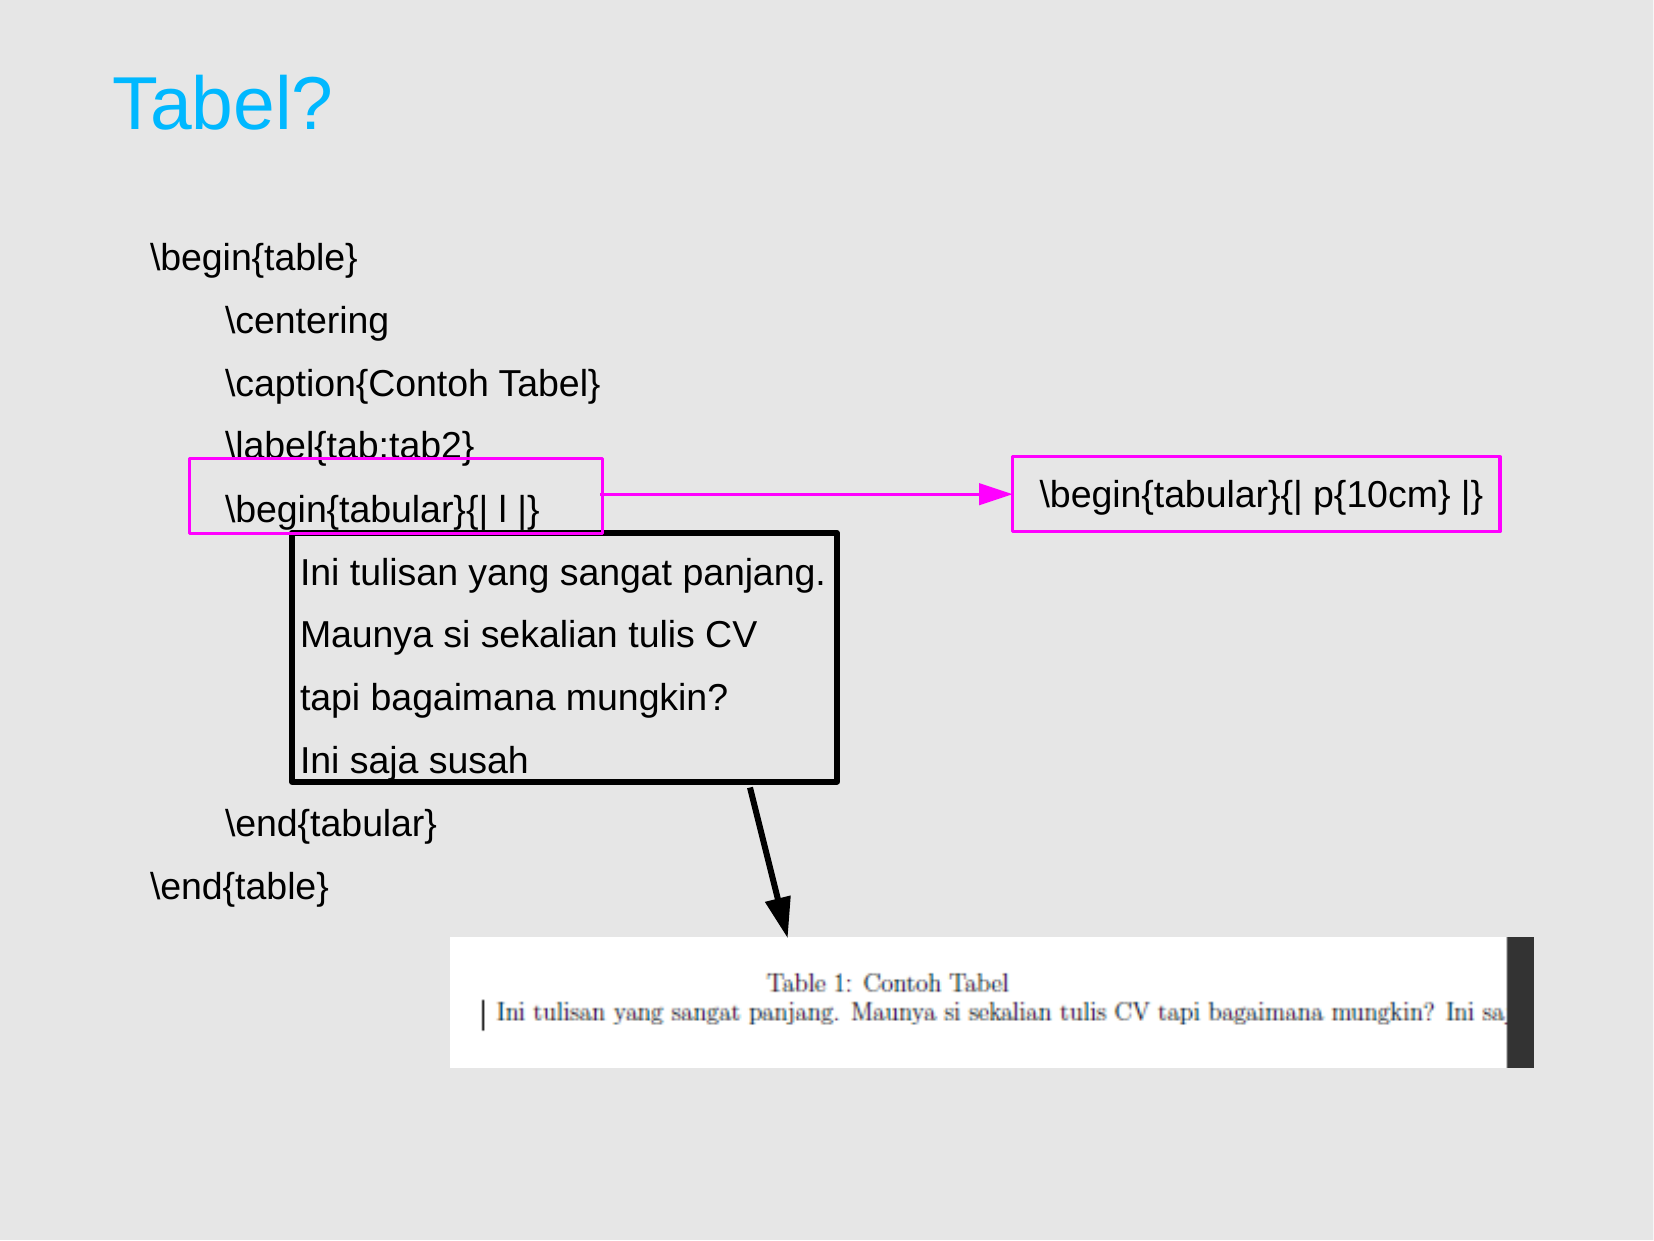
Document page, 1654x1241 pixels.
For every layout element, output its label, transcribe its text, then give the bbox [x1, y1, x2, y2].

text_box \begin{tabular}{| p{10cm} |} [1012, 456, 1501, 532]
title Tabel? [112, 56, 1571, 151]
subtitle \begin{table} \centering \caption{Contoh Tabel} \label{tab:tab2} \begin{tabular}{| l |} Ini tulisan yang sangat panjang. Maunya si sekalian tulis CV tapi bagaimana mungkin? Ini saja susah \end{tabular} \end{table} [150, 225, 938, 898]
picture [450, 937, 1534, 1069]
